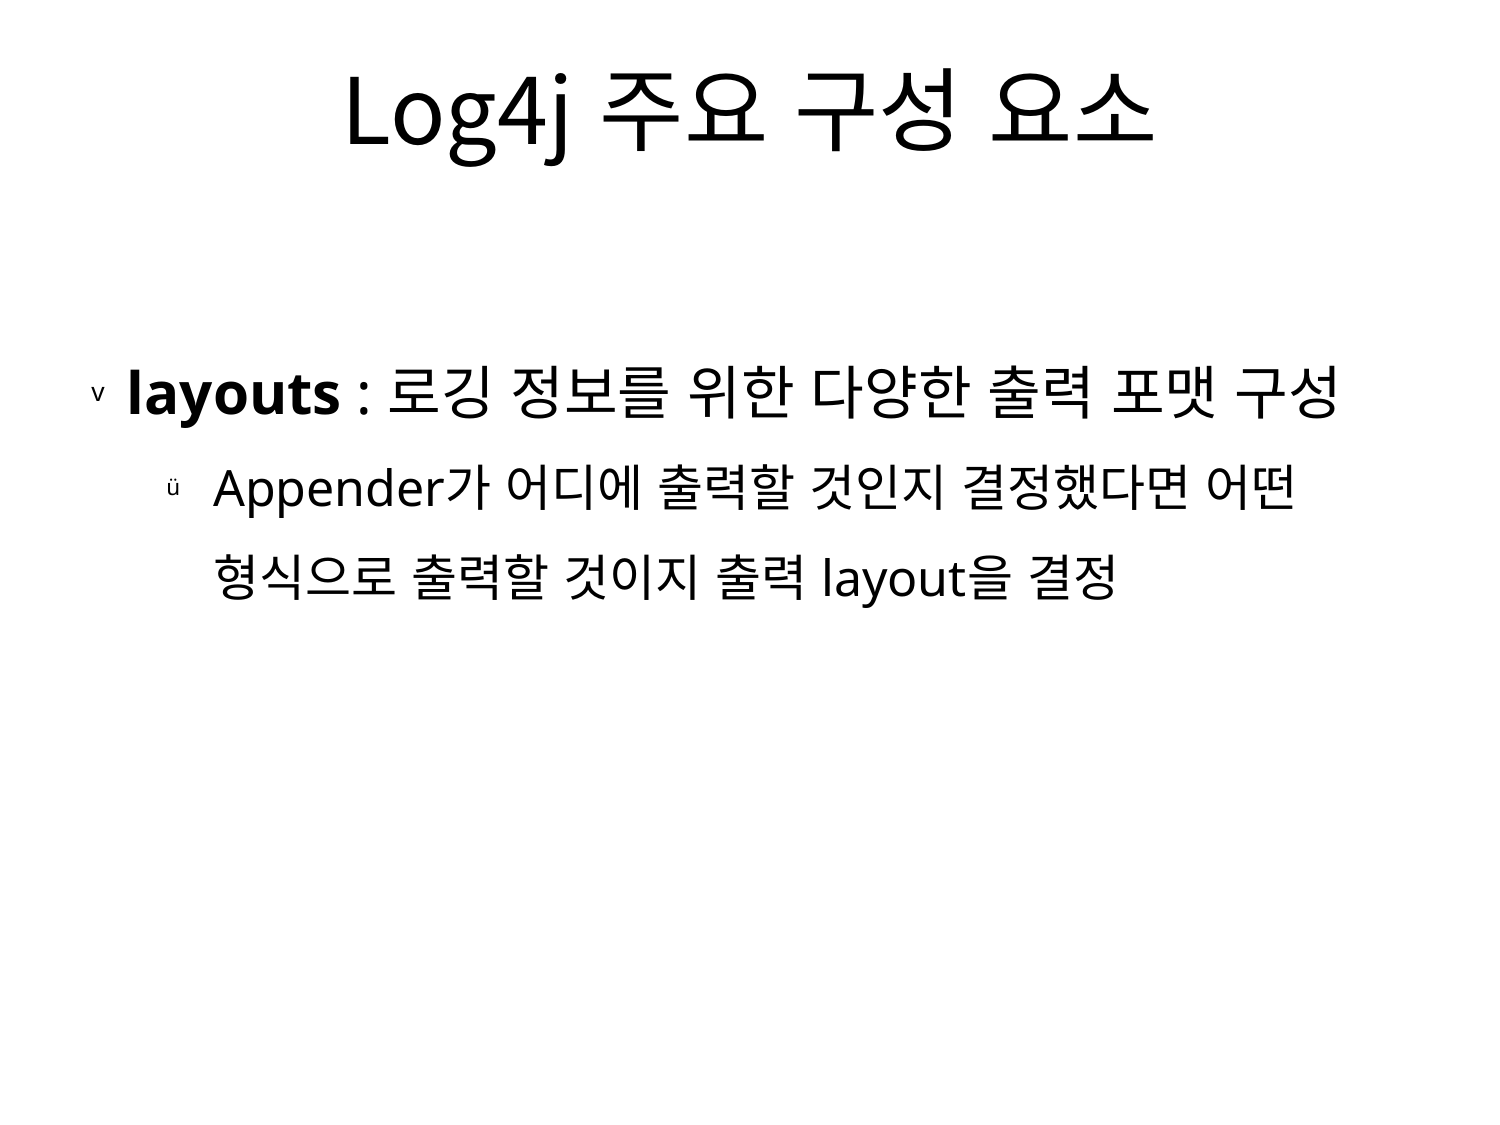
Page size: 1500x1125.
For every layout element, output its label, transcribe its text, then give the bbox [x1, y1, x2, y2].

text_box layouts : 로깅 정보를 위한 다양한 출력 포맷 구성 Appender가 어디에 출력할 것인지 결정했다면 어떤 형식으로 출력할 것이지 출력 layout을 결정 [76, 314, 1471, 720]
title Log4j 주요 구성 요소 [75, 45, 1425, 233]
